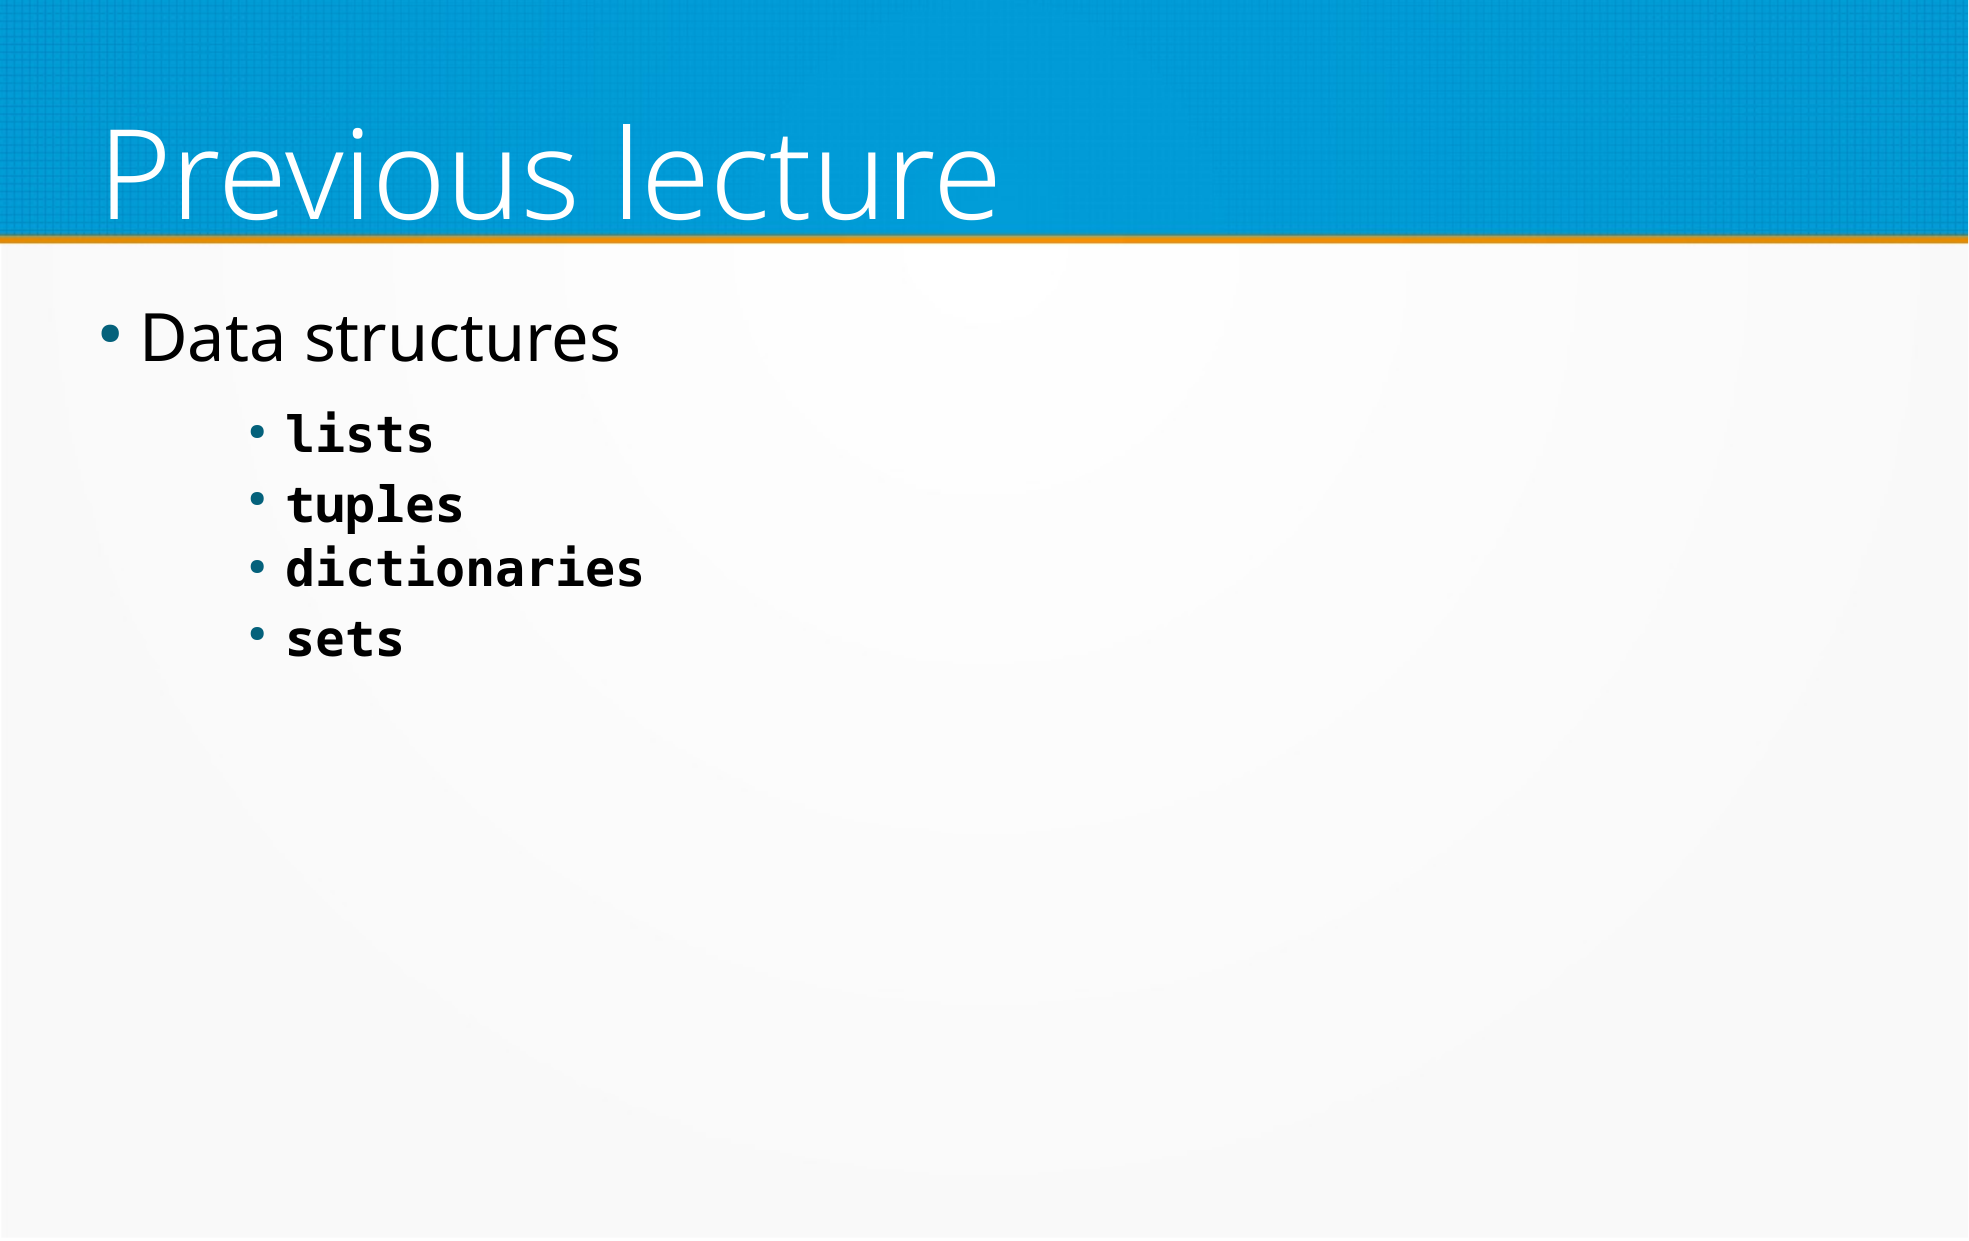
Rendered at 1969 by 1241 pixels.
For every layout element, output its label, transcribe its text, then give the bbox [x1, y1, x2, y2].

list Data structures lists tuples dictionaries sets [98, 290, 1870, 1010]
picture [0, 233, 1969, 1241]
title Previous lecture [98, 49, 1870, 257]
